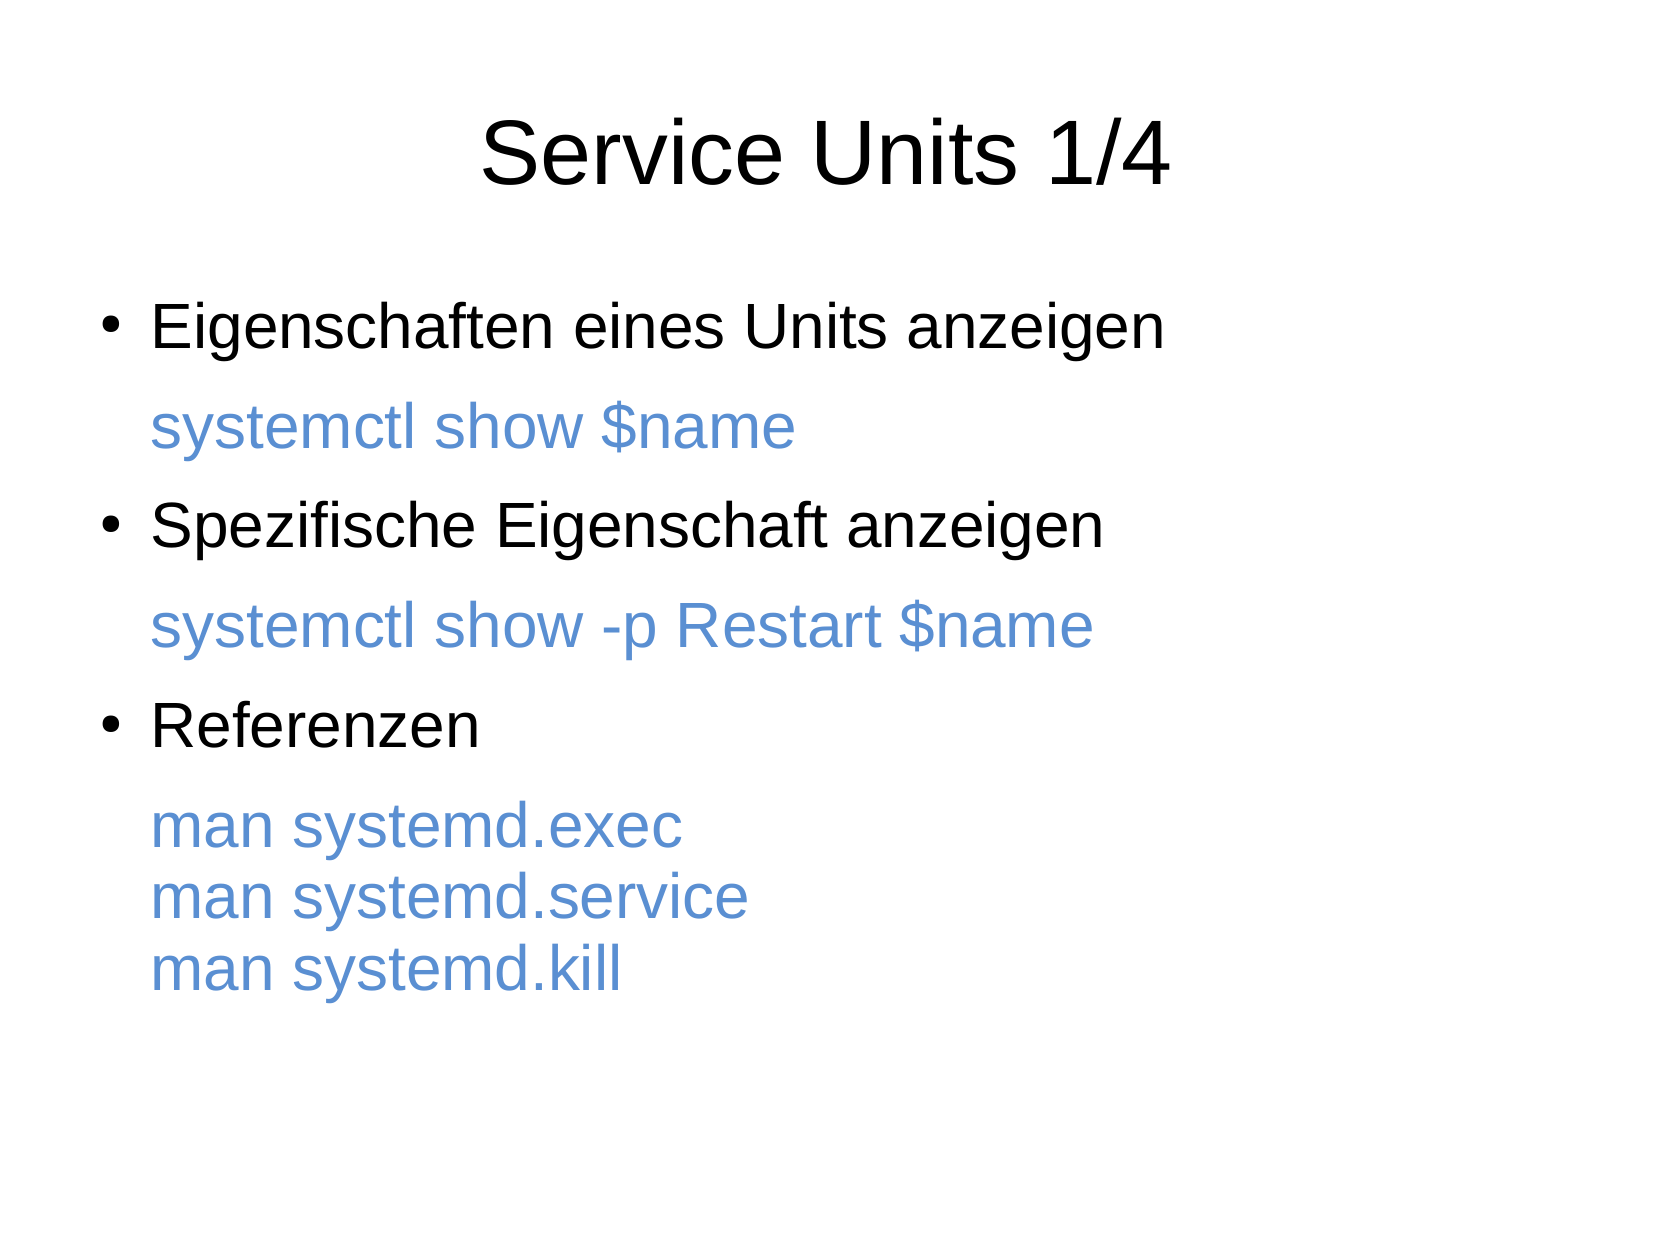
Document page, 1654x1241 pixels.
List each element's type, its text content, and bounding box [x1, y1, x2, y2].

title Service Units 1/4 [82, 49, 1571, 257]
list Eigenschaften eines Units anzeigen systemctl show $name Spezifische Eigenschaft anzeigen systemctl show -p Restart $name Referenzen man systemd.exec man systemd.service man systemd.kill [82, 290, 1571, 1010]
